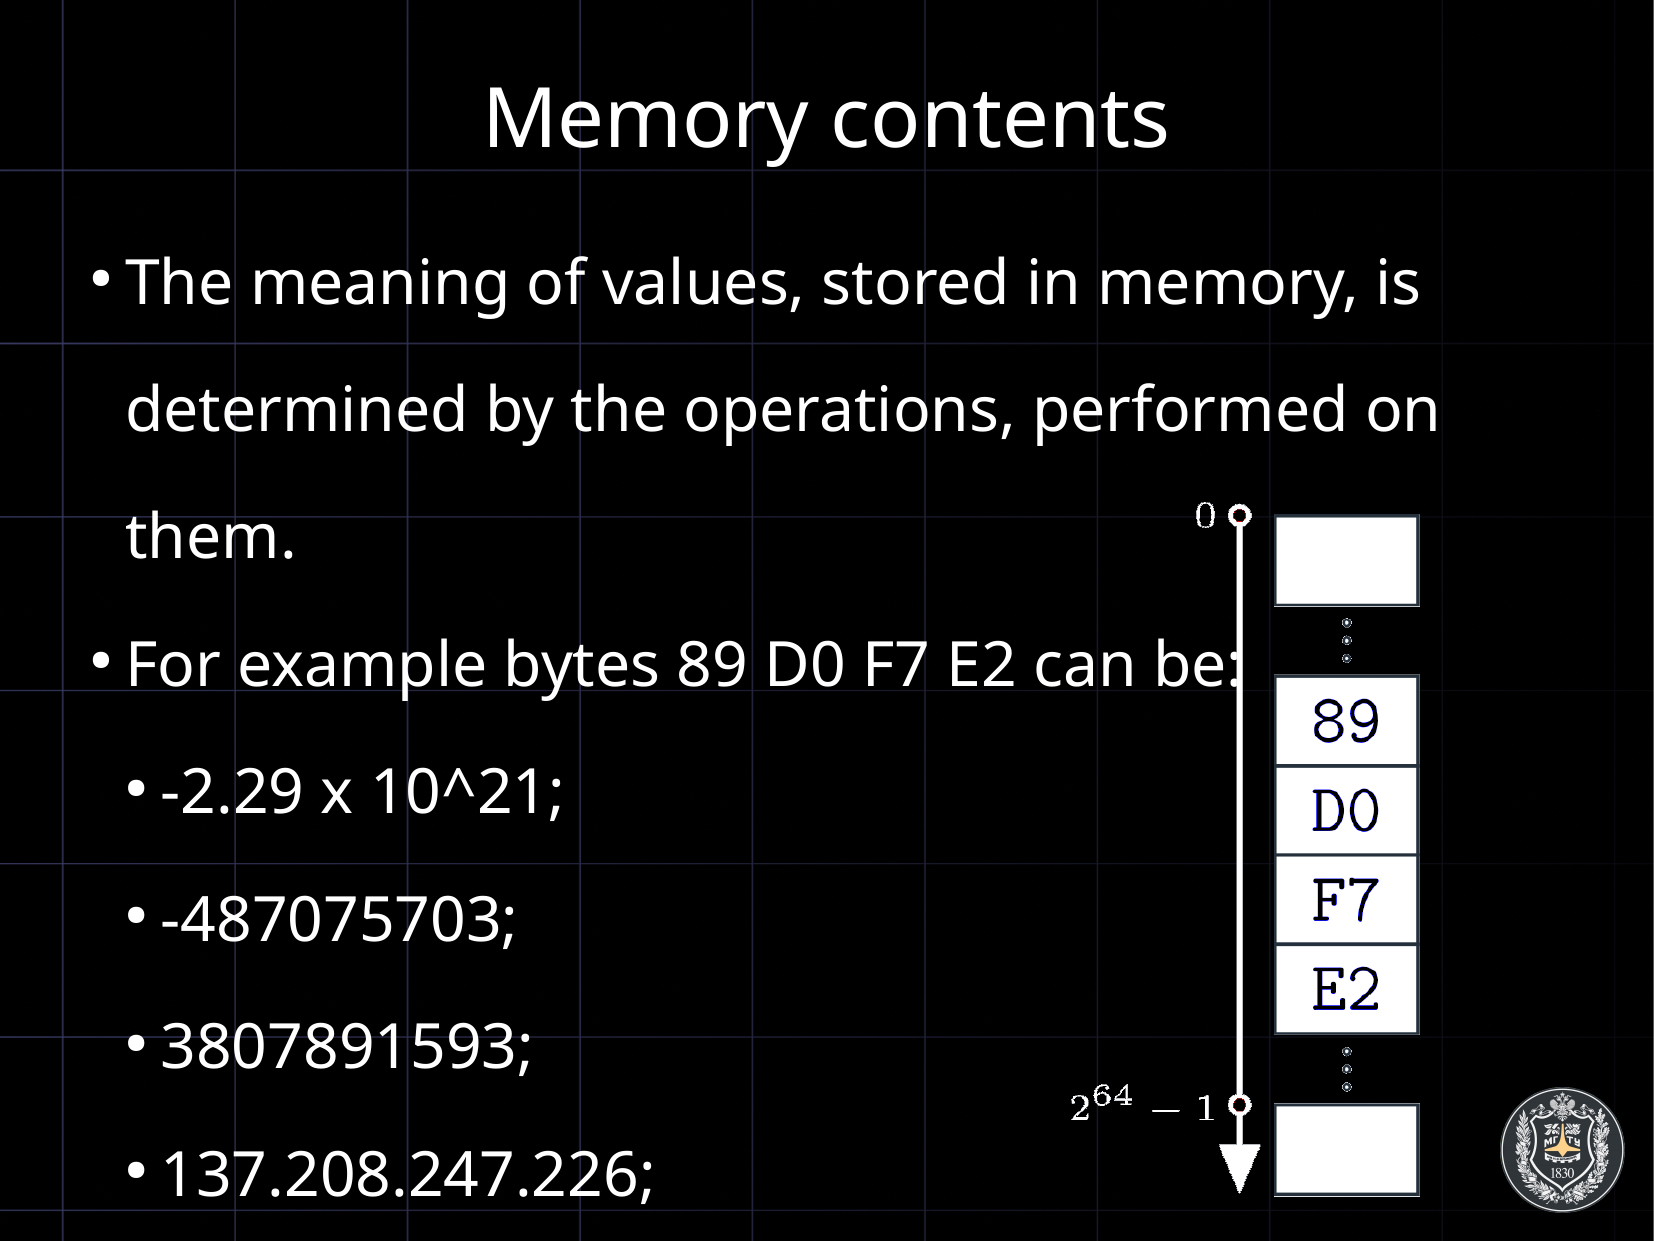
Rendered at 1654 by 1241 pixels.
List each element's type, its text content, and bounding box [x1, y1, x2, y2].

text_box The meaning of values, stored in memory, is determined by the operations, performed on them. For example bytes 89 D0 F7 E2 can be: -2.29 x 10^21; -487075703; 3807891593; 137.208.247.226; mov %edx, %eax; mul %edx. [75, 187, 1576, 1201]
title Memory contents [82, 37, 1571, 187]
picture [0, 0, 1654, 1241]
